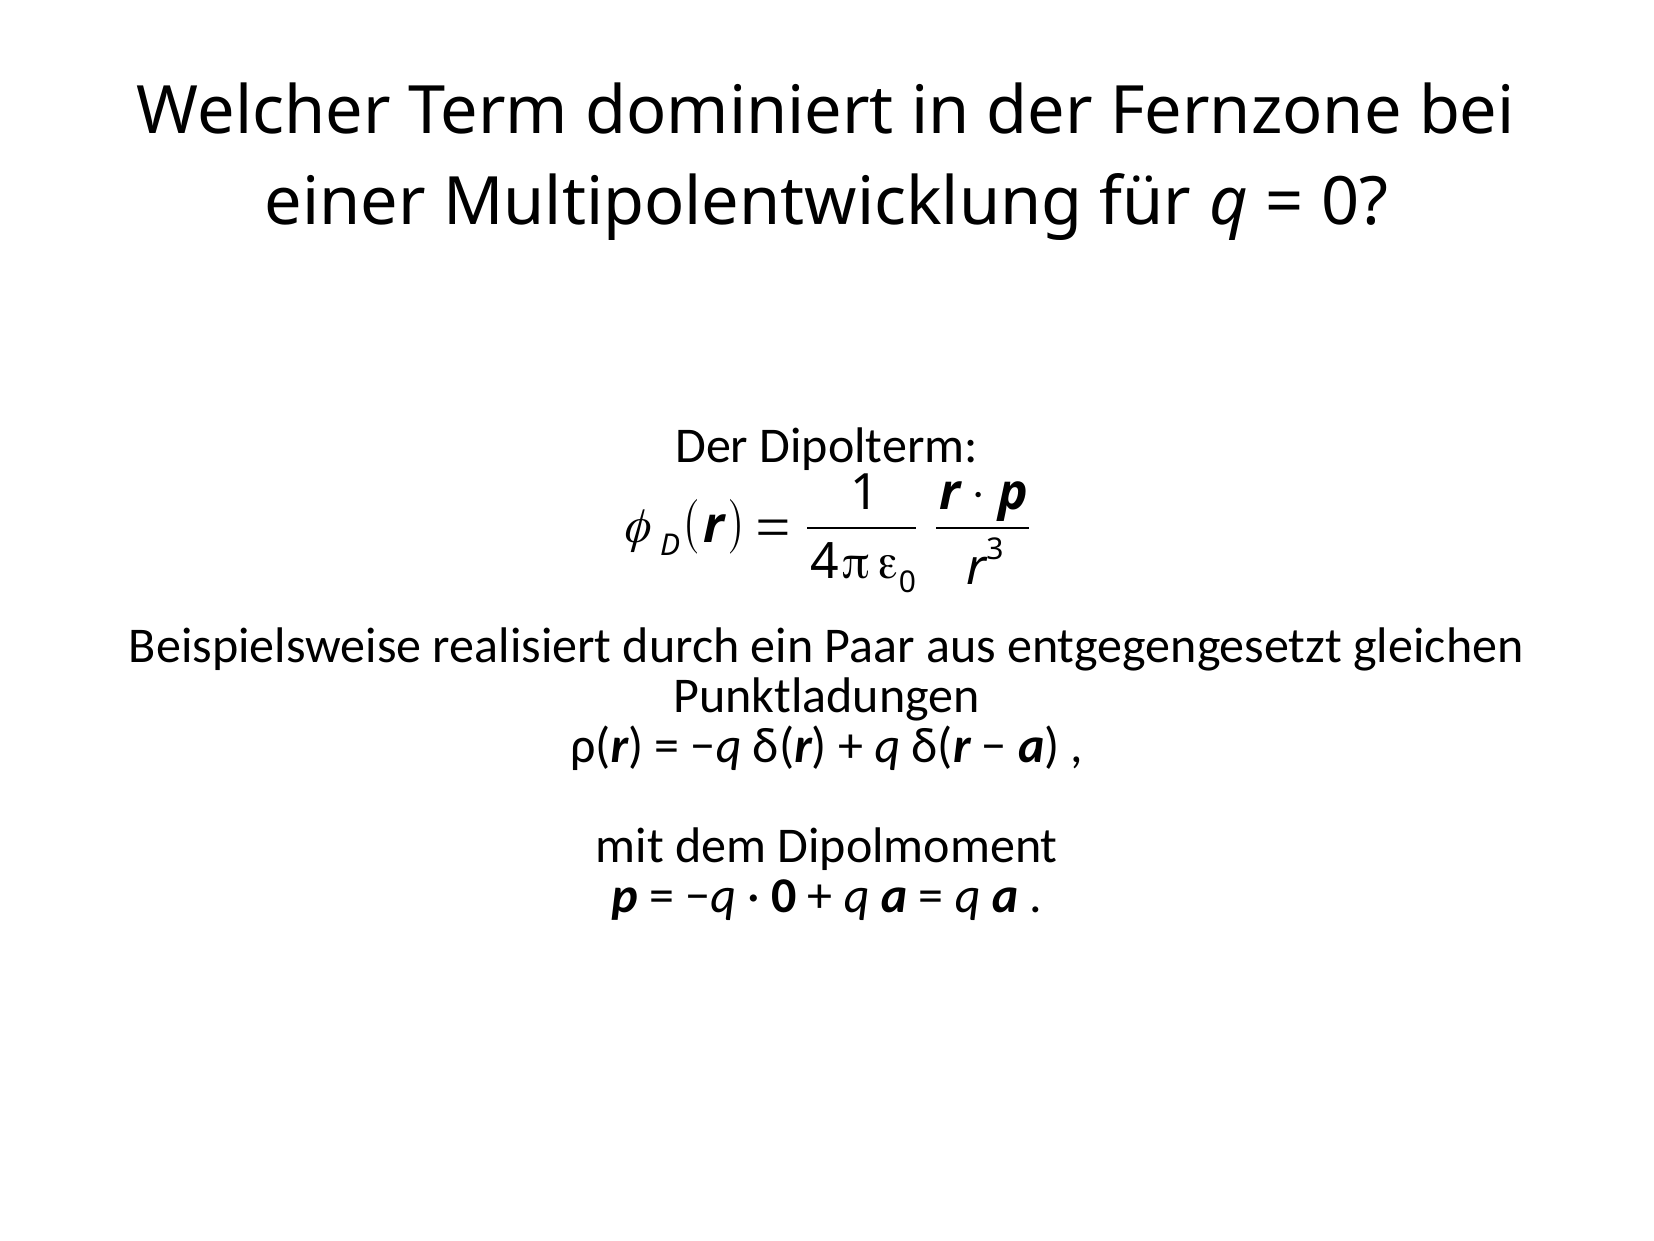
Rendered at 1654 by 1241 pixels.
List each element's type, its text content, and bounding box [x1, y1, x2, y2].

subtitle Der Dipolterm: Beispielsweise realisiert durch ein Paar aus entgegengesetzt gleichen Punktladungen ρ(r) = −q δ(r) + q δ(r − a) , mit dem Dipolmoment p = −q · 0 + q a = q a . [82, 290, 1571, 1010]
chart [616, 462, 1038, 601]
title Welcher Term dominiert in der Fernzone bei einer Multipolentwicklung für q = 0? [82, 49, 1571, 257]
